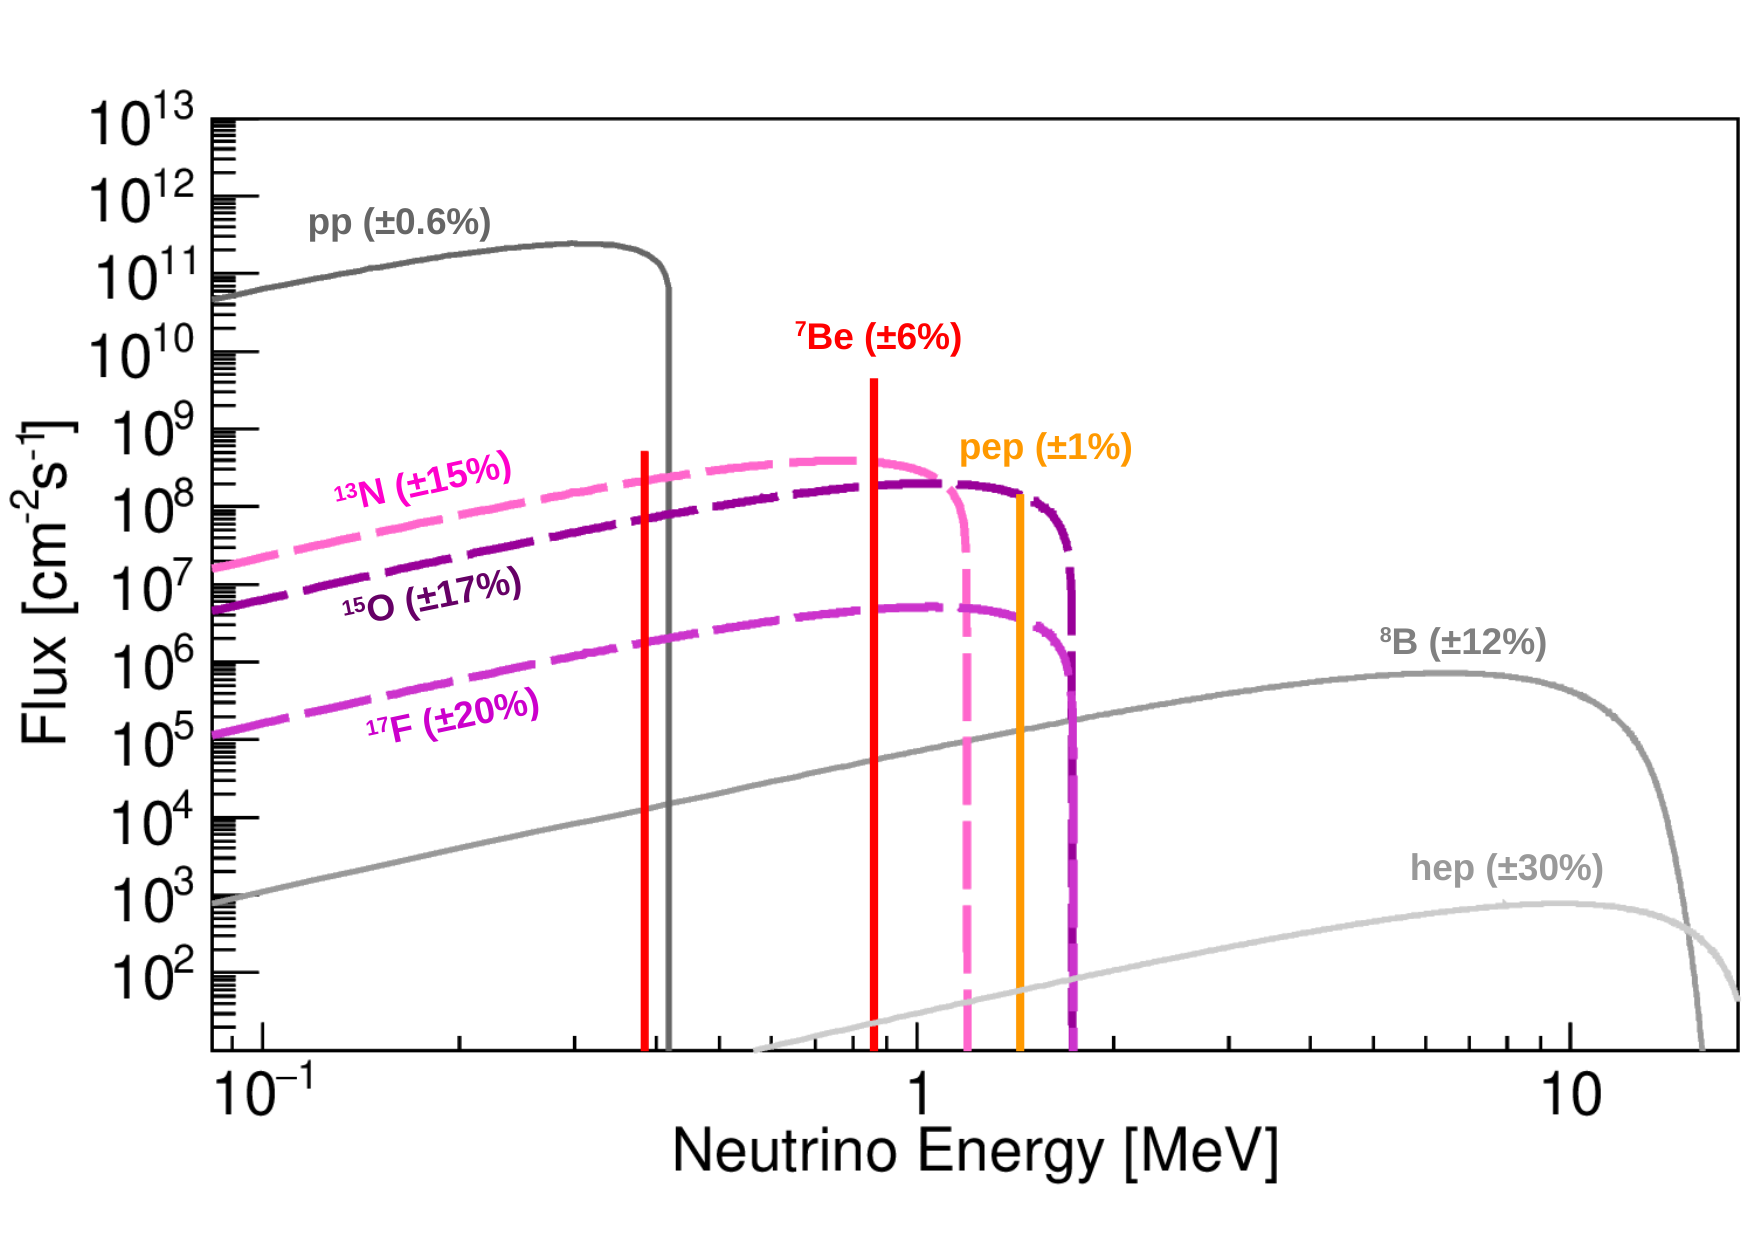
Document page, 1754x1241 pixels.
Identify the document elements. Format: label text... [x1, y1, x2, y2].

text_box pep (±1%) [944, 418, 1186, 496]
text_box 13N (±15%) [314, 424, 571, 552]
text_box 17F (±20%) [347, 664, 586, 809]
text_box hep (±30%) [1395, 840, 1661, 917]
text_box 15O (±17%) [323, 540, 581, 665]
text_box pp (±0.6%) [292, 193, 546, 271]
text_box 8B (±12%) [1365, 613, 1598, 691]
text_box 7Be (±6%) [780, 308, 1013, 385]
picture [0, 60, 1754, 1187]
